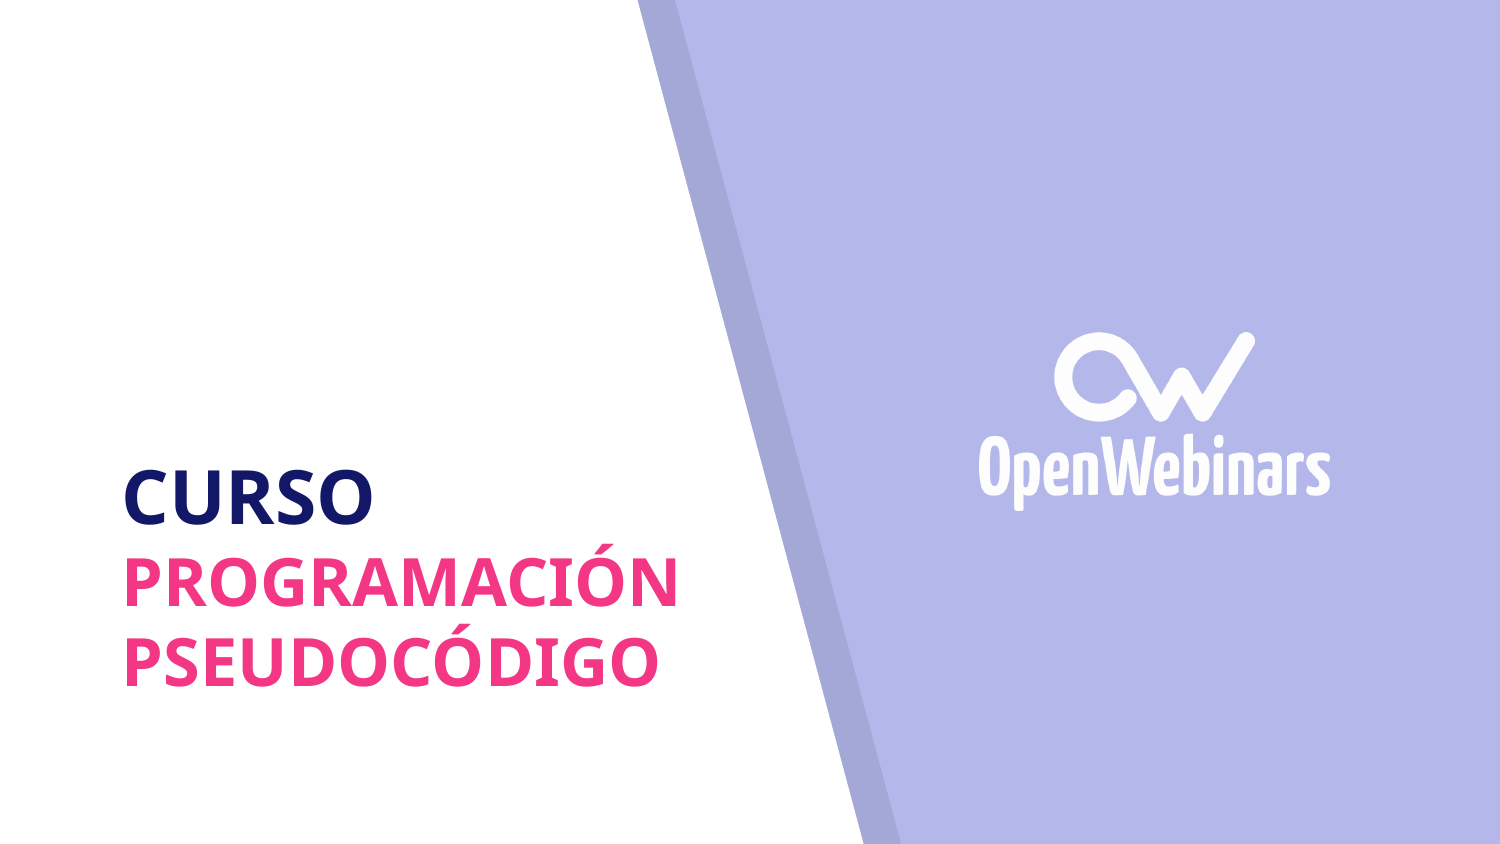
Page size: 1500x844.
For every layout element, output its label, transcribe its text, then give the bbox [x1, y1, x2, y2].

title CURSO PROGRAMACIÓN PSEUDOCÓDIGO [106, 520, 801, 715]
picture [979, 332, 1330, 512]
